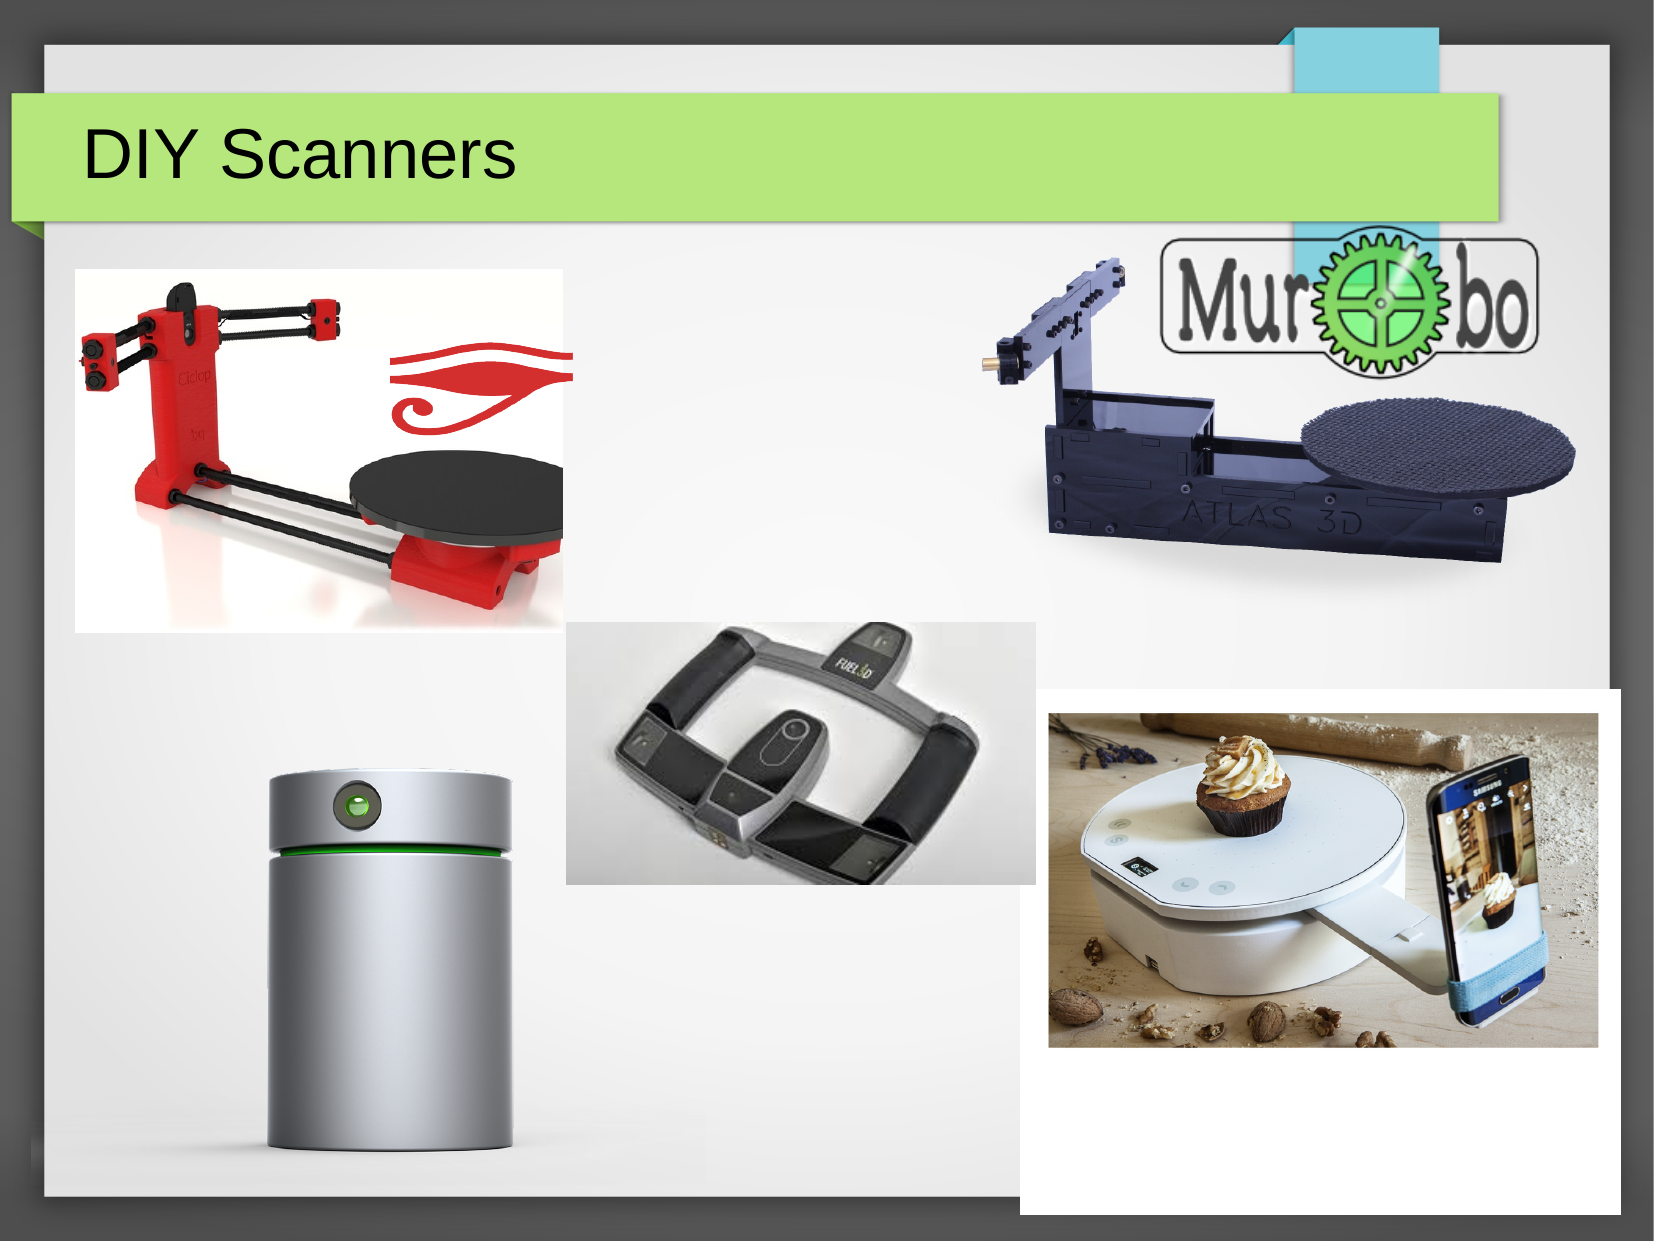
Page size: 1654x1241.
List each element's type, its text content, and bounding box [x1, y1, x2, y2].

title DIY Scanners [82, 94, 1264, 213]
picture [0, 0, 1654, 1241]
